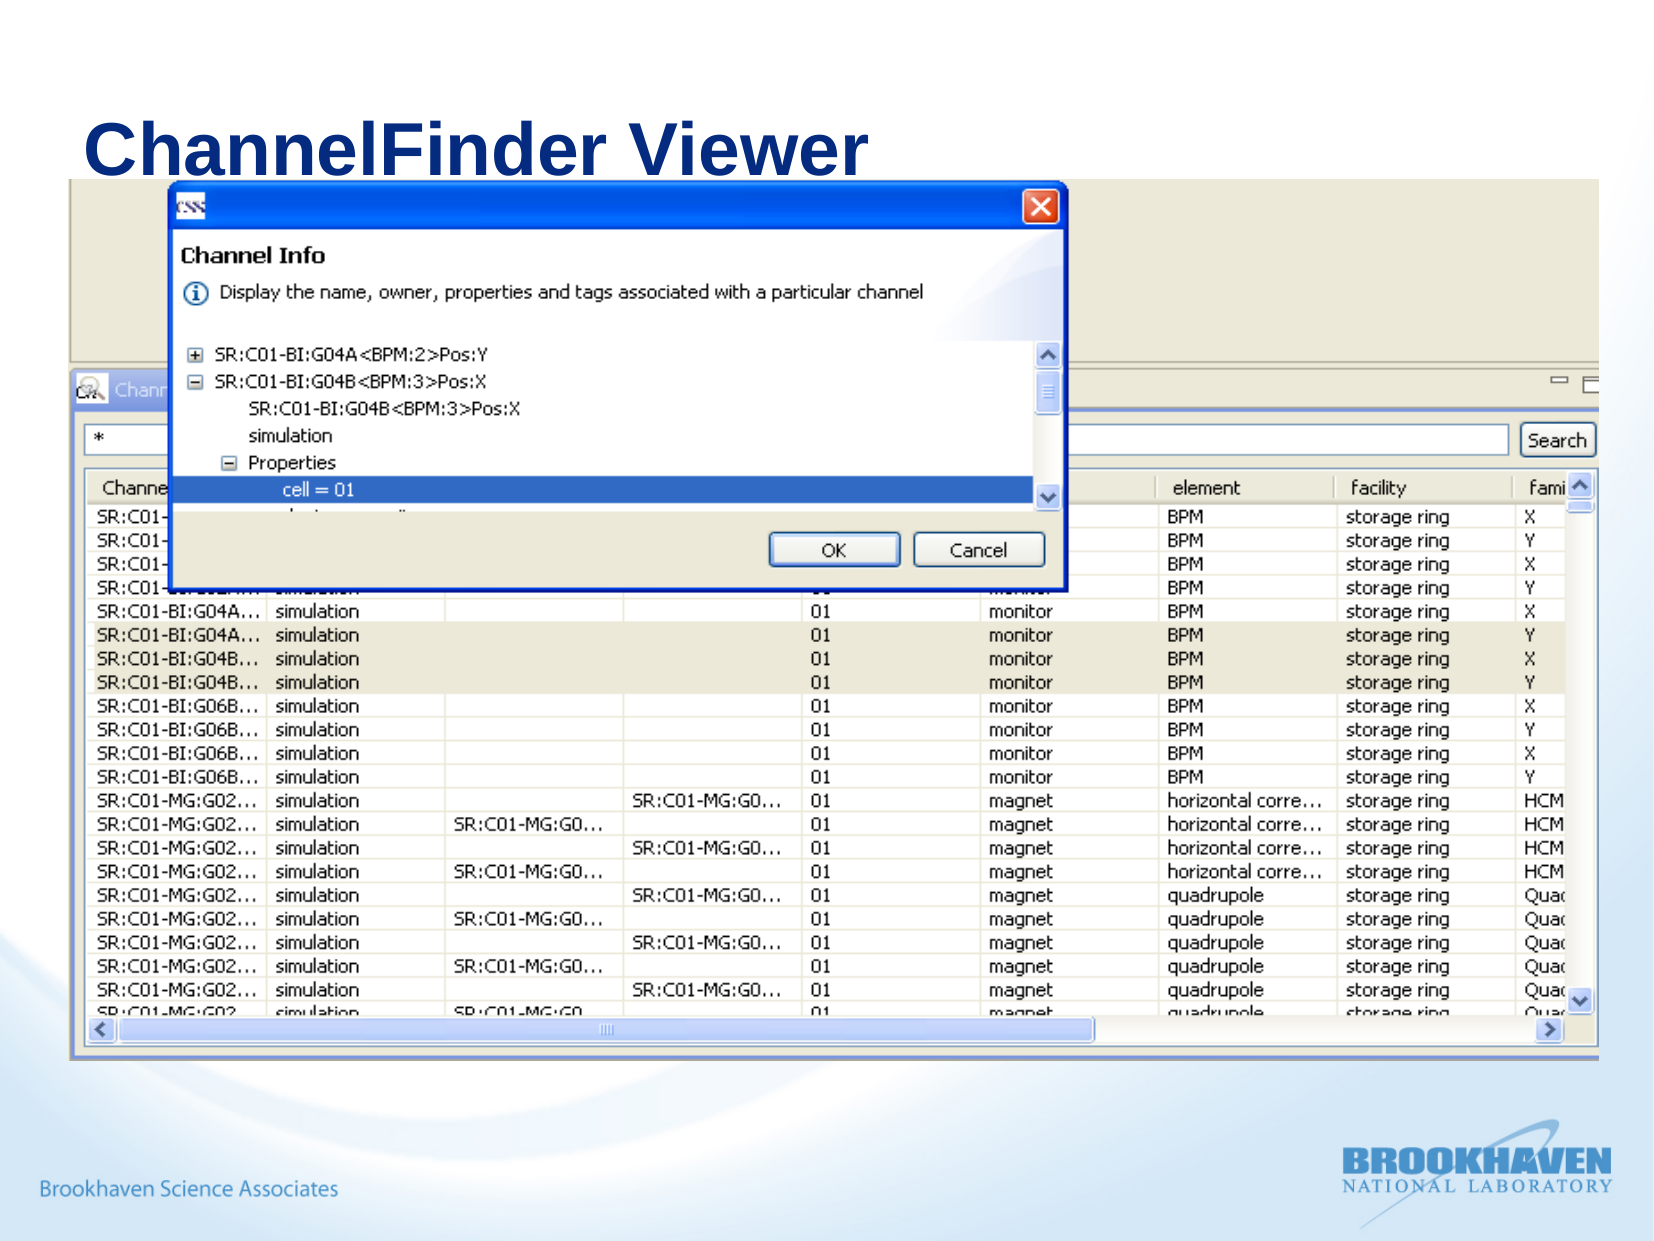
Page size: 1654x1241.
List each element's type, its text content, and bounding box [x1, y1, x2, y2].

picture [0, 0, 1654, 1241]
title ChannelFinder Viewer [68, 55, 1585, 179]
